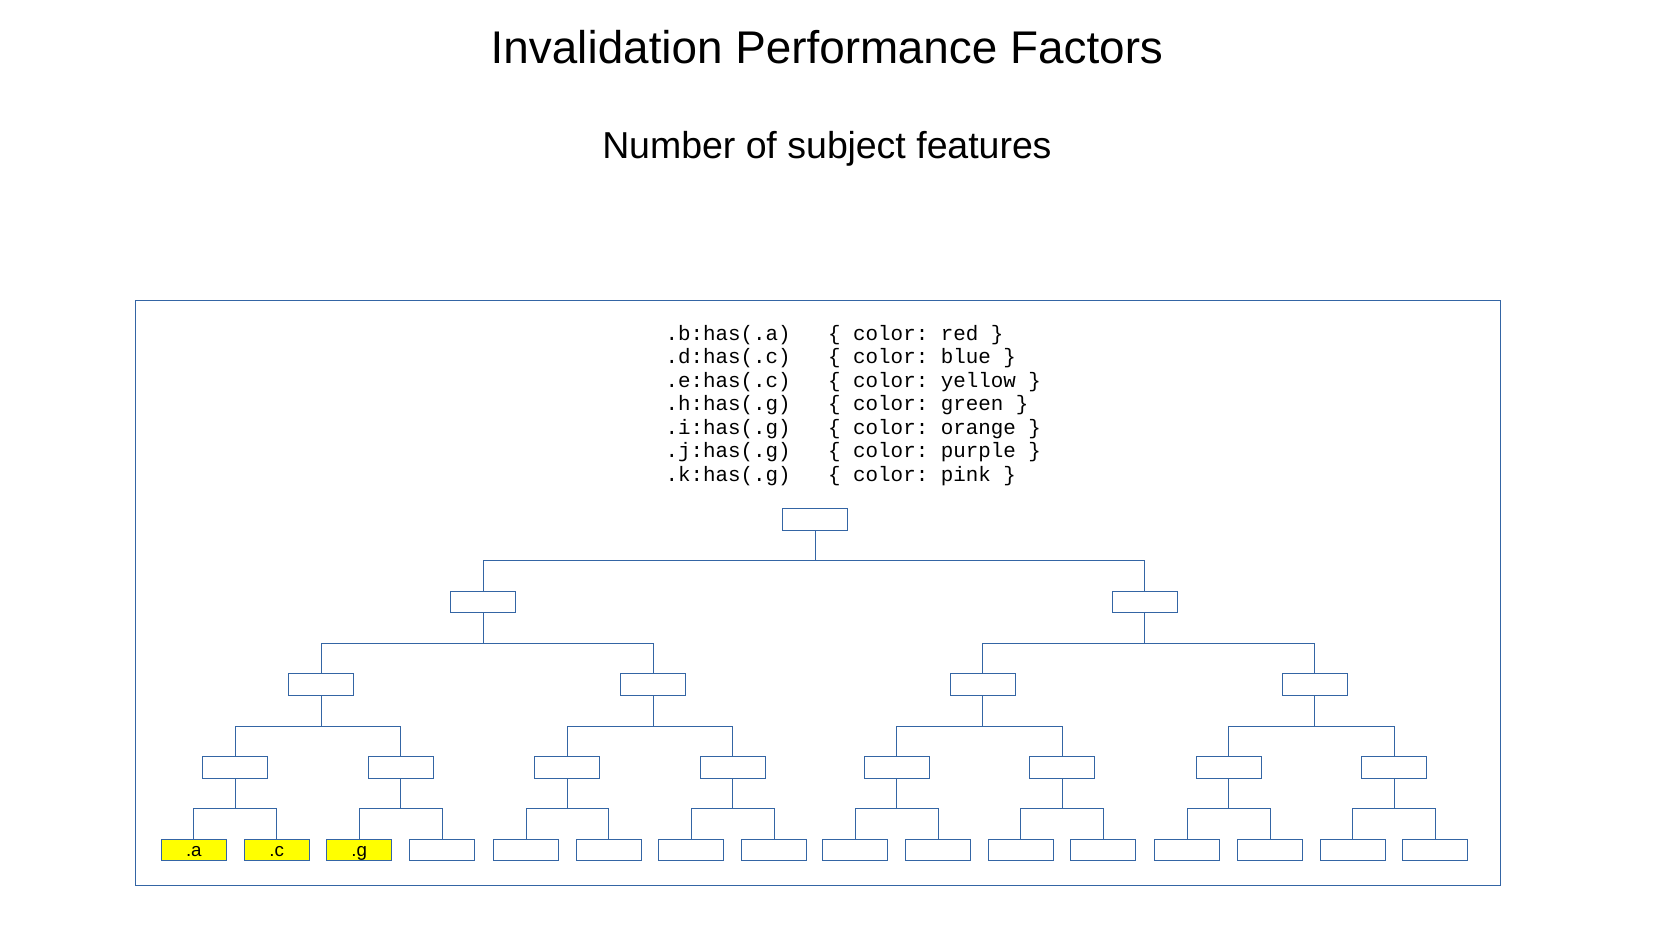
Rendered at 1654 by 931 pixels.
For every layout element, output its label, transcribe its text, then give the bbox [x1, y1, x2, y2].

text_box Invalidation Performance Factors Number of subject features [0, 15, 1654, 175]
text_box [135, 300, 1501, 886]
